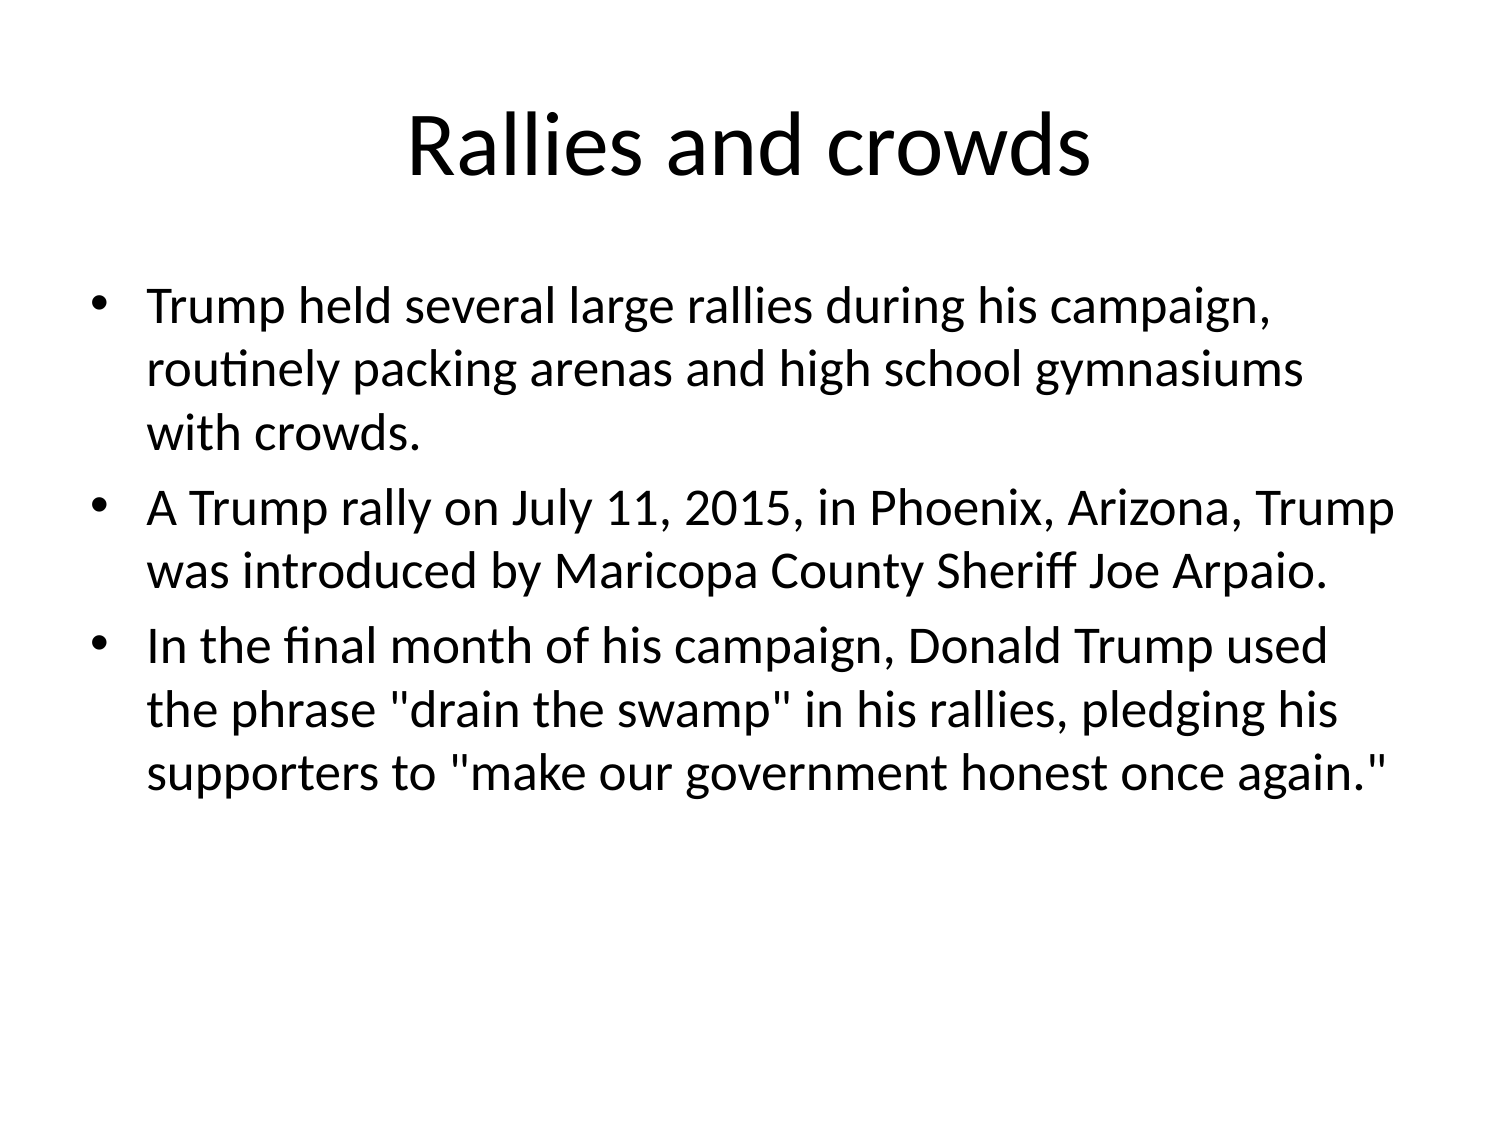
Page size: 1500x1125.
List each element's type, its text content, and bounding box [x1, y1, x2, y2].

list Trump held several large rallies during his campaign, routinely packing arenas and high school gymnasiums with crowds. A Trump rally on July 11, 2015, in Phoenix, Arizona, Trump was introduced by Maricopa County Sheriff Joe Arpaio. In the final month of his campaign, Donald Trump used the phrase "drain the swamp" in his rallies, pledging his supporters to "make our government honest once again." [75, 262, 1425, 1005]
title Rallies and crowds [75, 45, 1425, 233]
